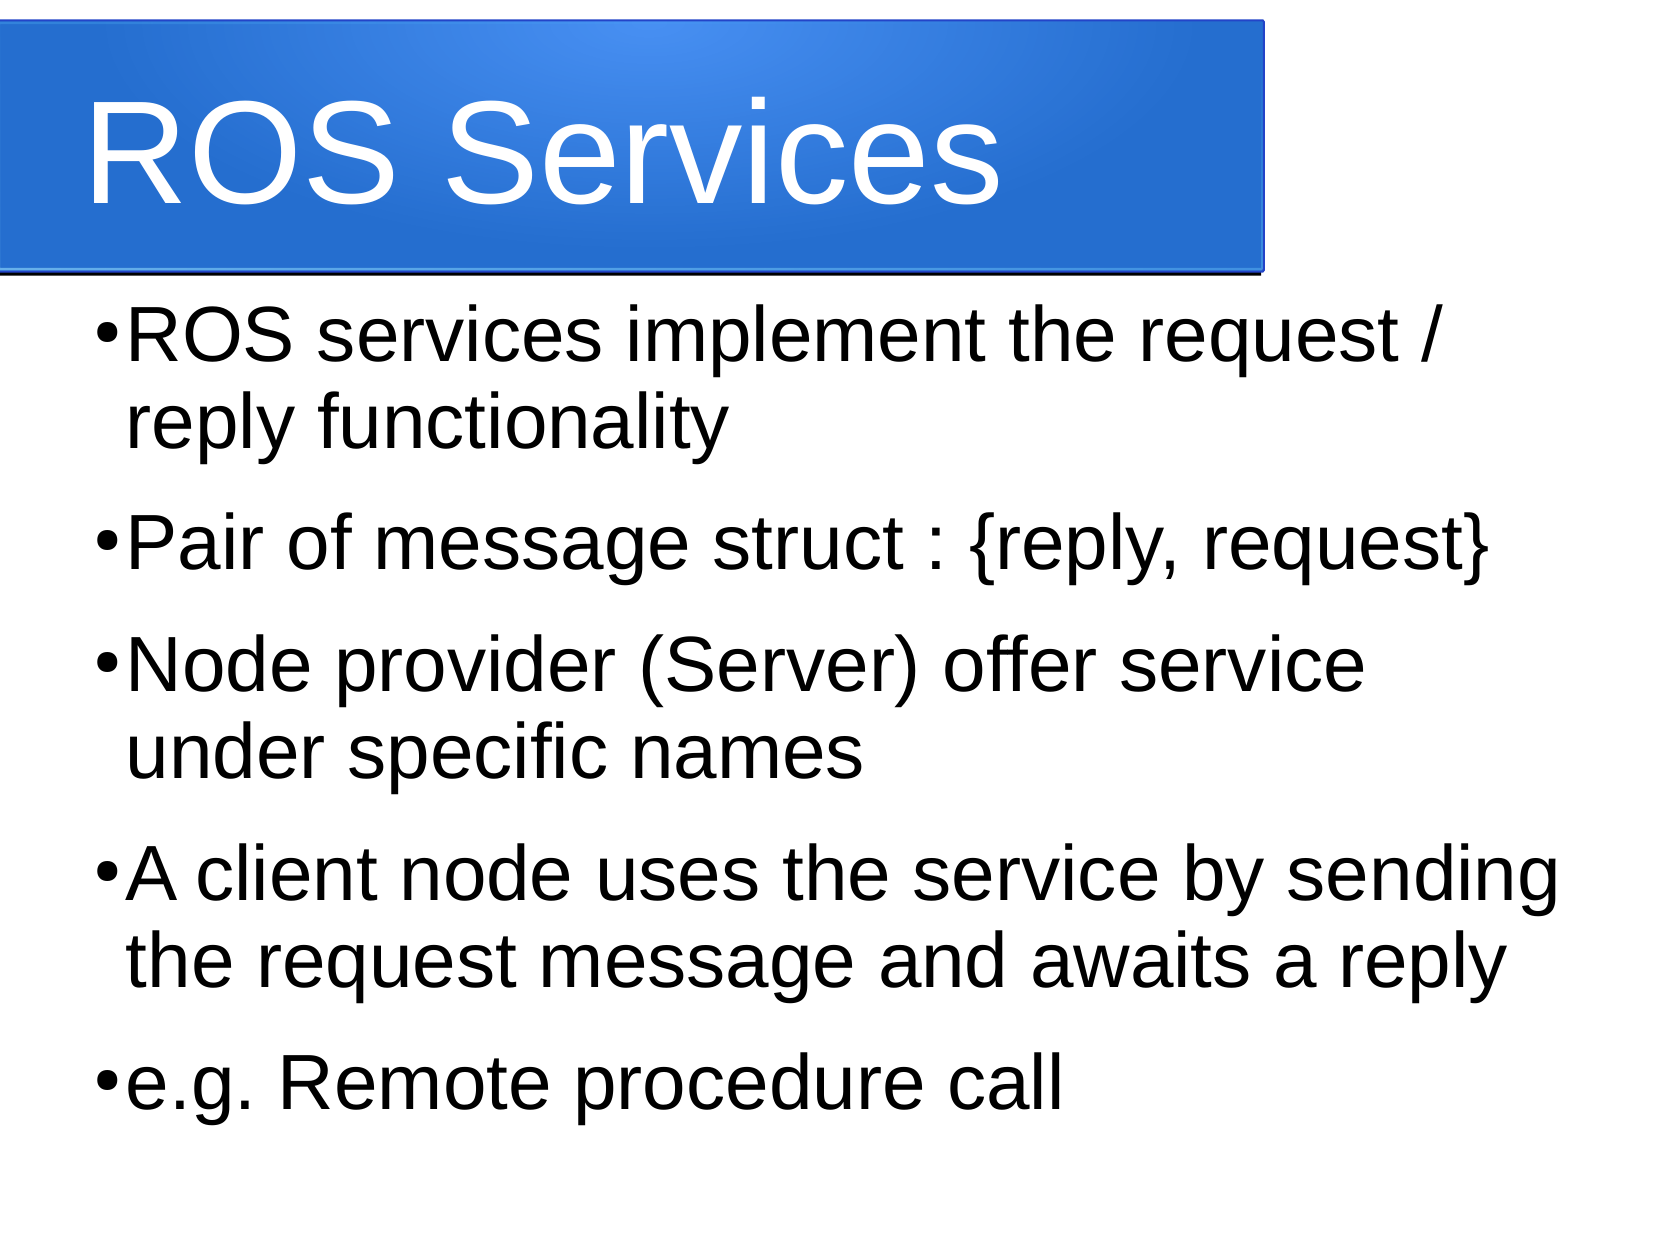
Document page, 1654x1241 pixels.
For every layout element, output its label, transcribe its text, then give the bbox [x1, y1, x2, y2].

list ROS services implement the request / reply functionality Pair of message struct : {reply, request} Node provider (Server) offer service under specific names A client node uses the service by sending the request message and awaits a reply e.g. Remote procedure call [82, 290, 1571, 1201]
title ROS Services [82, 49, 1250, 257]
